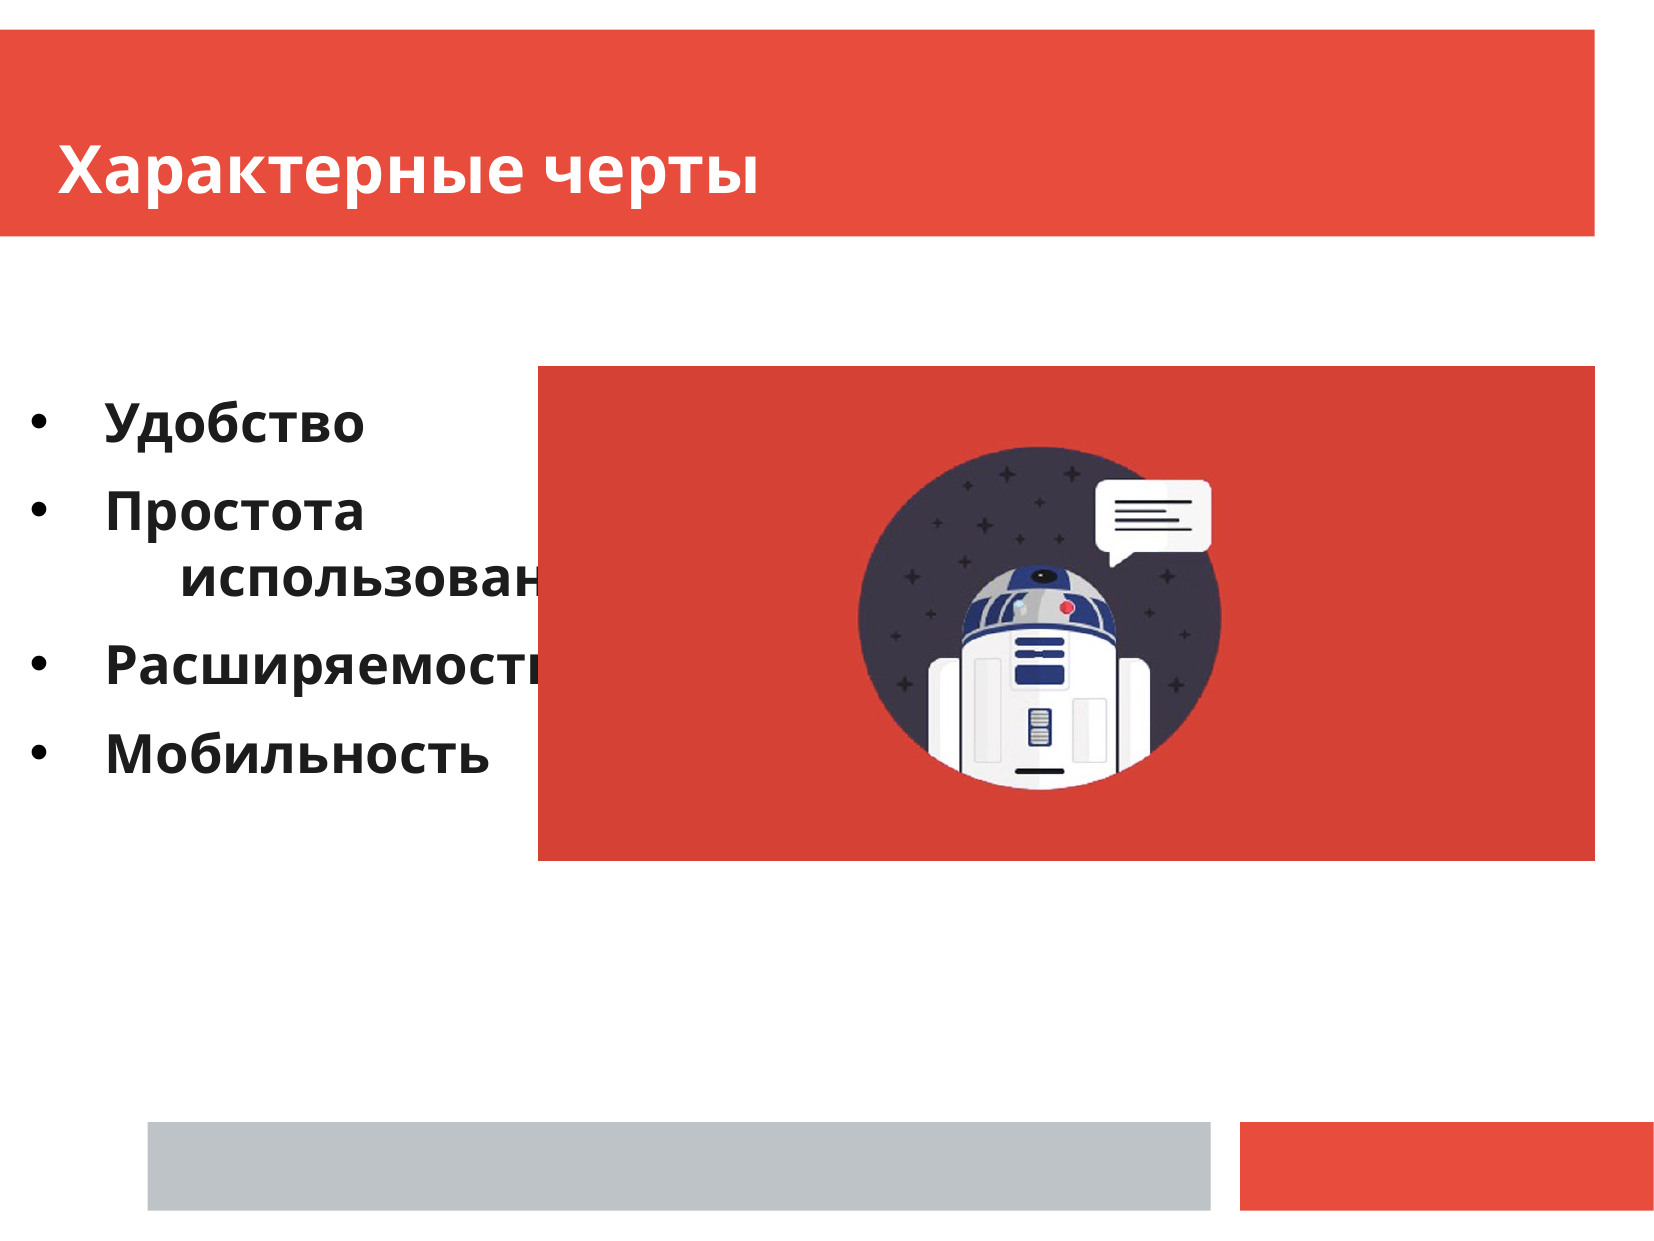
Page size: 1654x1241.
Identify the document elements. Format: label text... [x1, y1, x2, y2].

list Удобство Простота использования Расширяемость Мобильность [29, 387, 706, 1021]
title Характерные черты [59, 59, 1595, 207]
picture [538, 366, 1595, 861]
